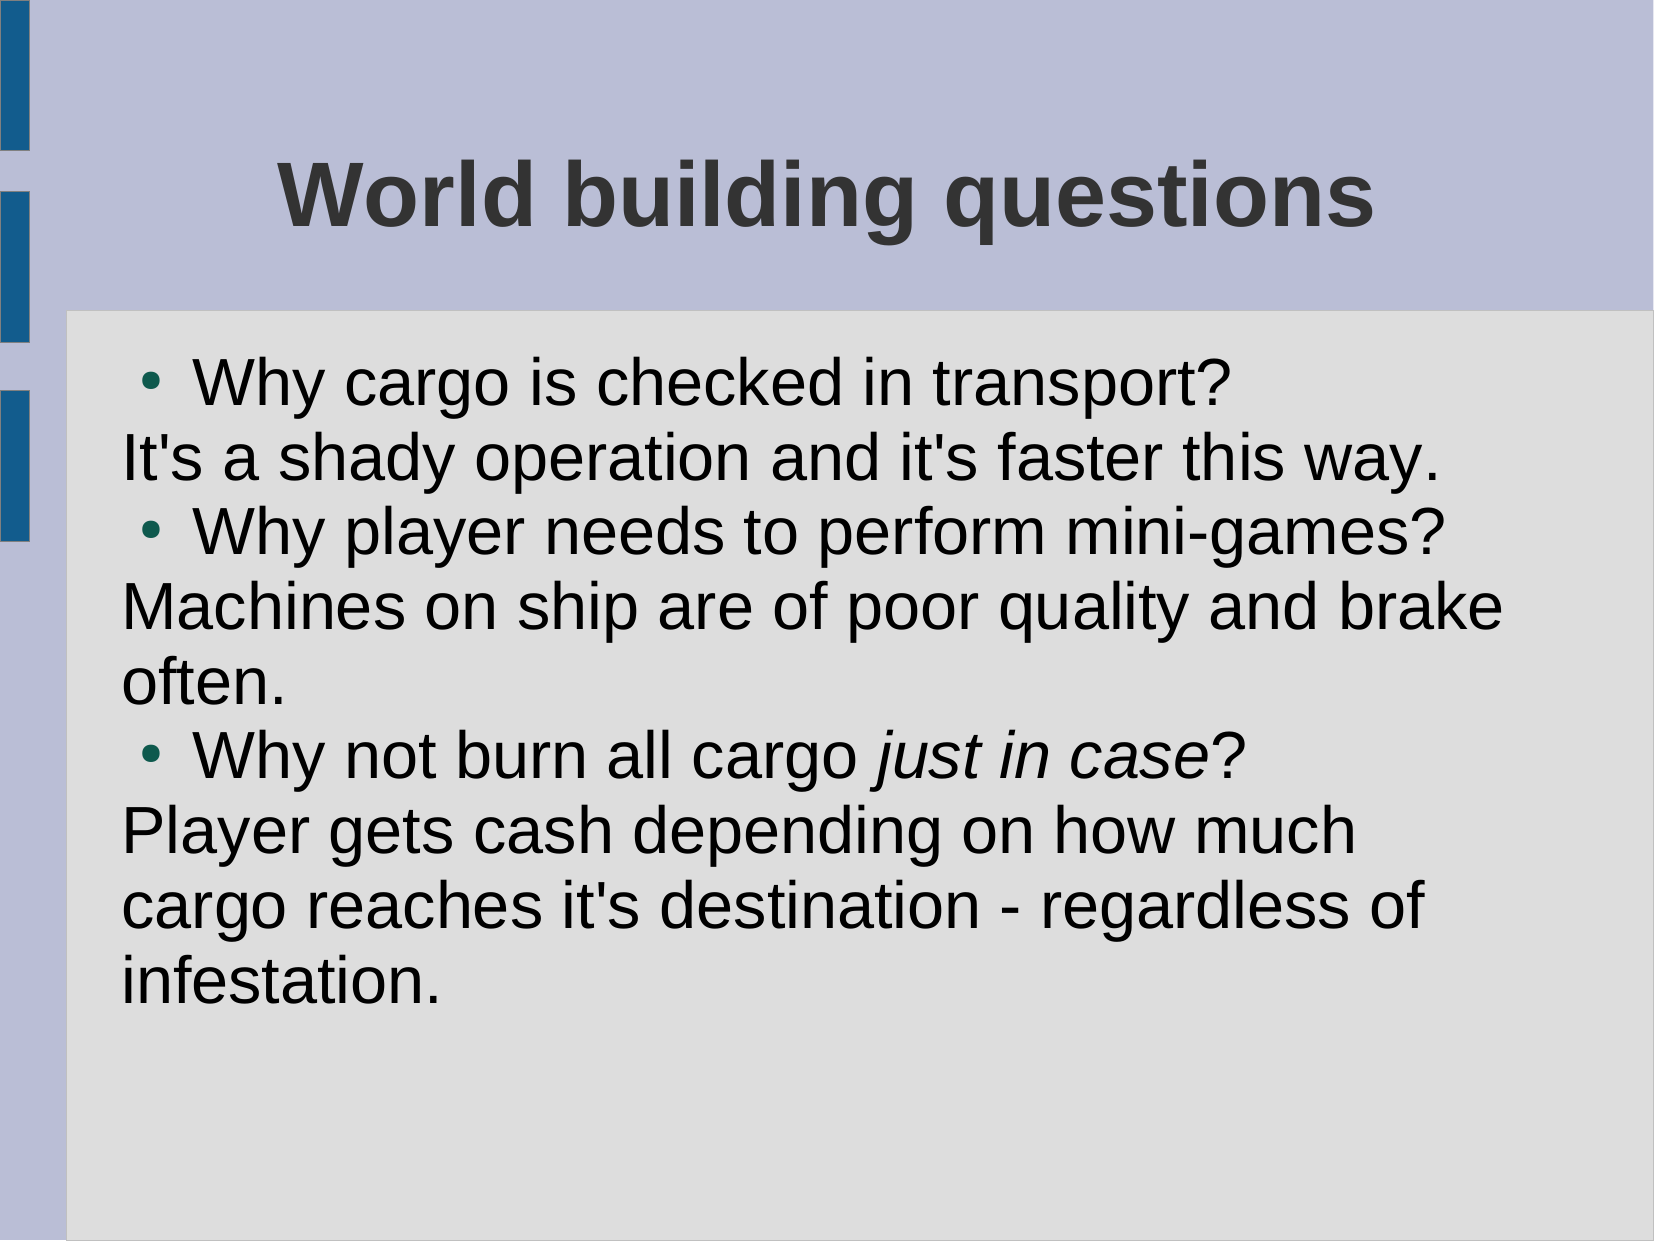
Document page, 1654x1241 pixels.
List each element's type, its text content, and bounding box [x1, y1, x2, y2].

title World building questions [121, 91, 1534, 299]
list Why cargo is checked in transport? It's a shady operation and it's faster this way. Why player needs to perform mini-games? Machines on ship are of poor quality and brake often. Why not burn all cargo just in case? Player gets cash depending on how much cargo reaches it's destination - regardless of infestation. [121, 344, 1534, 1064]
